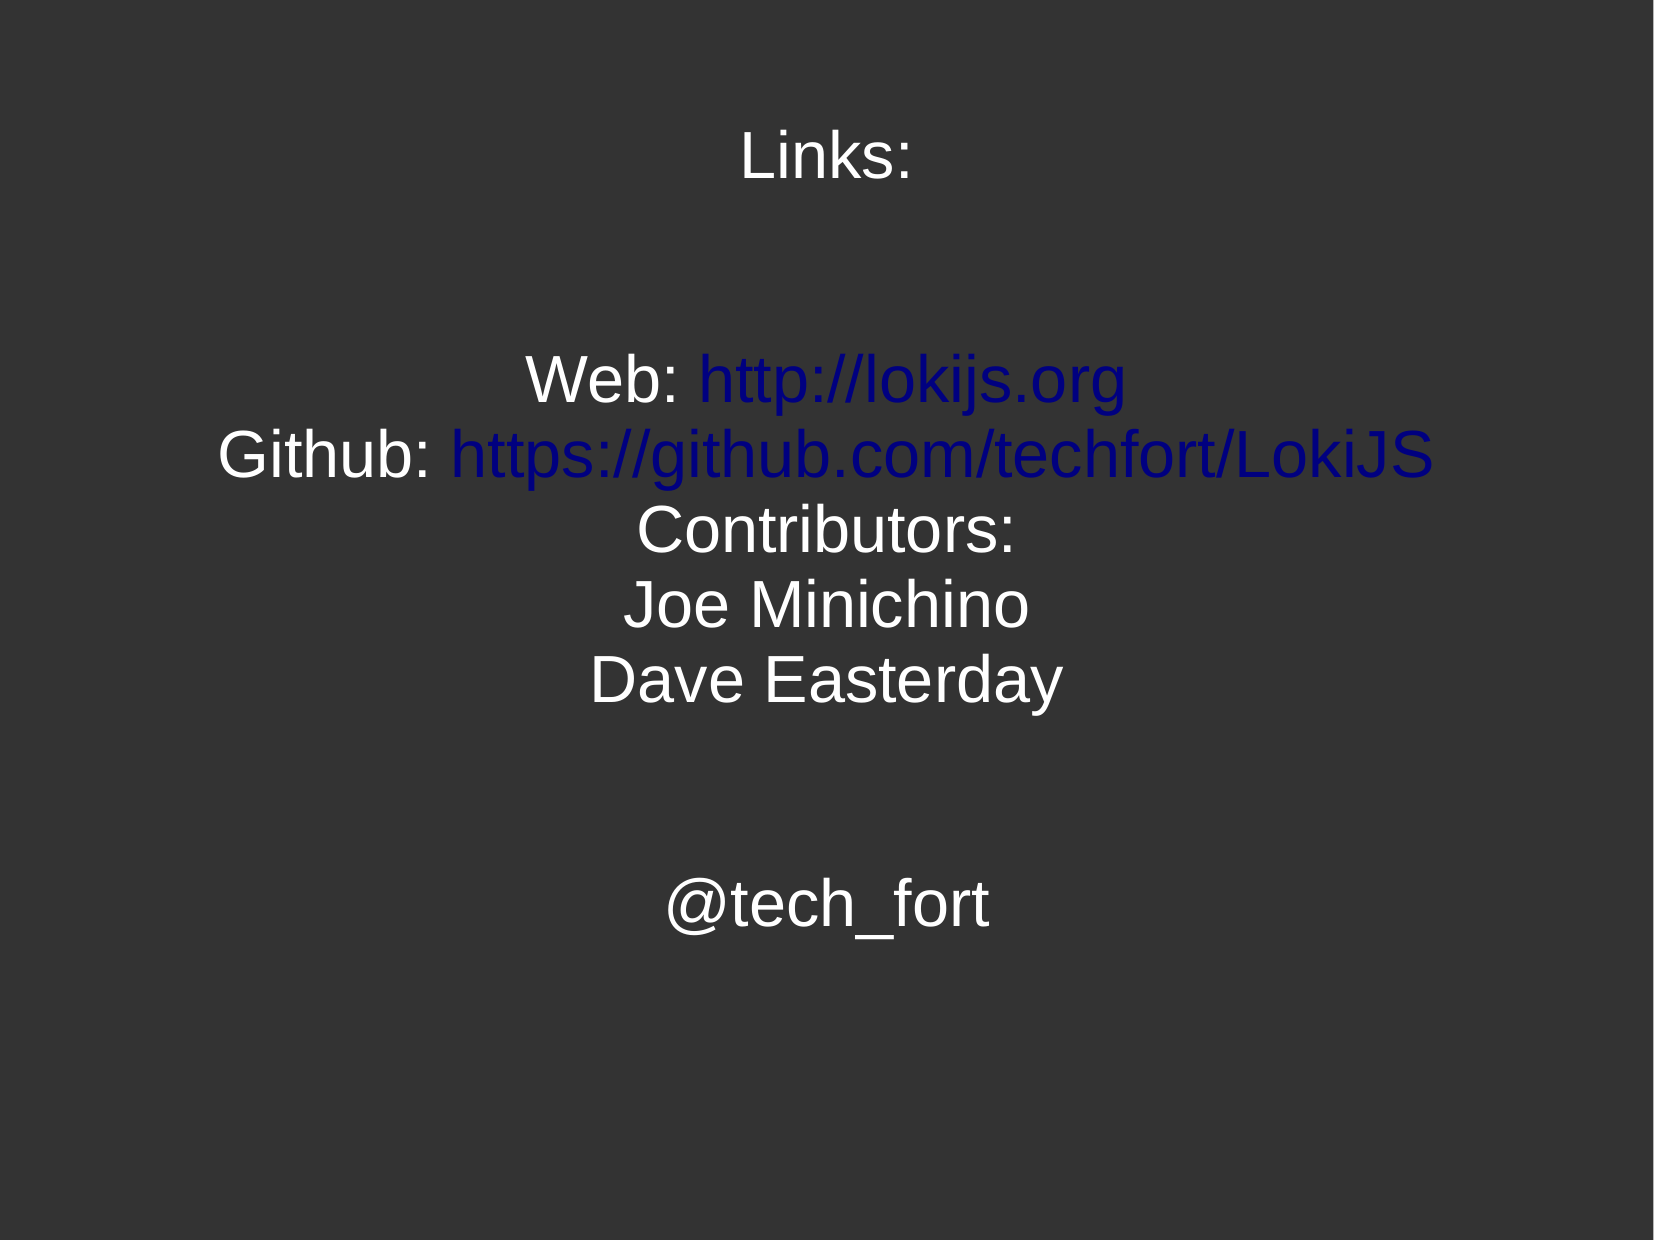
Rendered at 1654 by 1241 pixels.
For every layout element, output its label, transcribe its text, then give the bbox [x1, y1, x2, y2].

subtitle Links: Web: http://lokijs.org Github: https://github.com/techfort/LokiJS Contributors: Joe Minichino Dave Easterday @tech_fort [82, 49, 1571, 1010]
